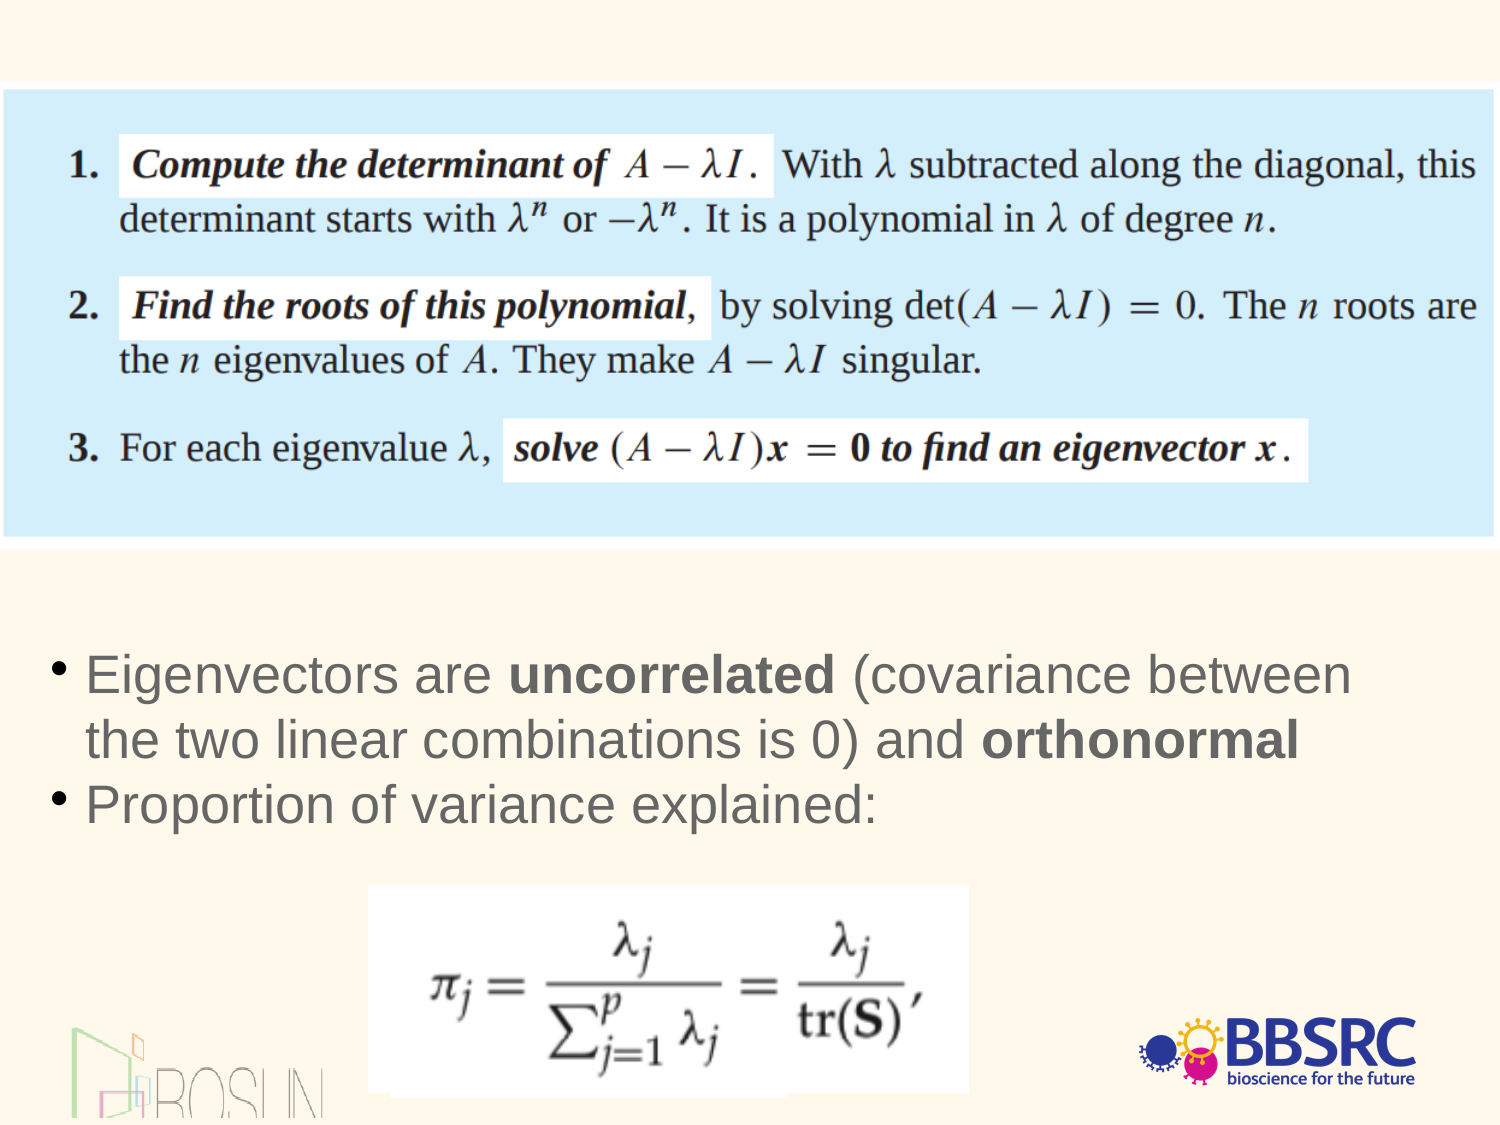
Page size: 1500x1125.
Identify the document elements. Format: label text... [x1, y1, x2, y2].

picture [64, 969, 336, 1118]
picture [0, 81, 1500, 550]
text_box Eigenvectors are uncorrelated (covariance between the two linear combinations is 0) and orthonormal Proportion of variance explained: [35, 566, 1370, 780]
picture [368, 885, 969, 1093]
picture [1137, 1014, 1416, 1092]
